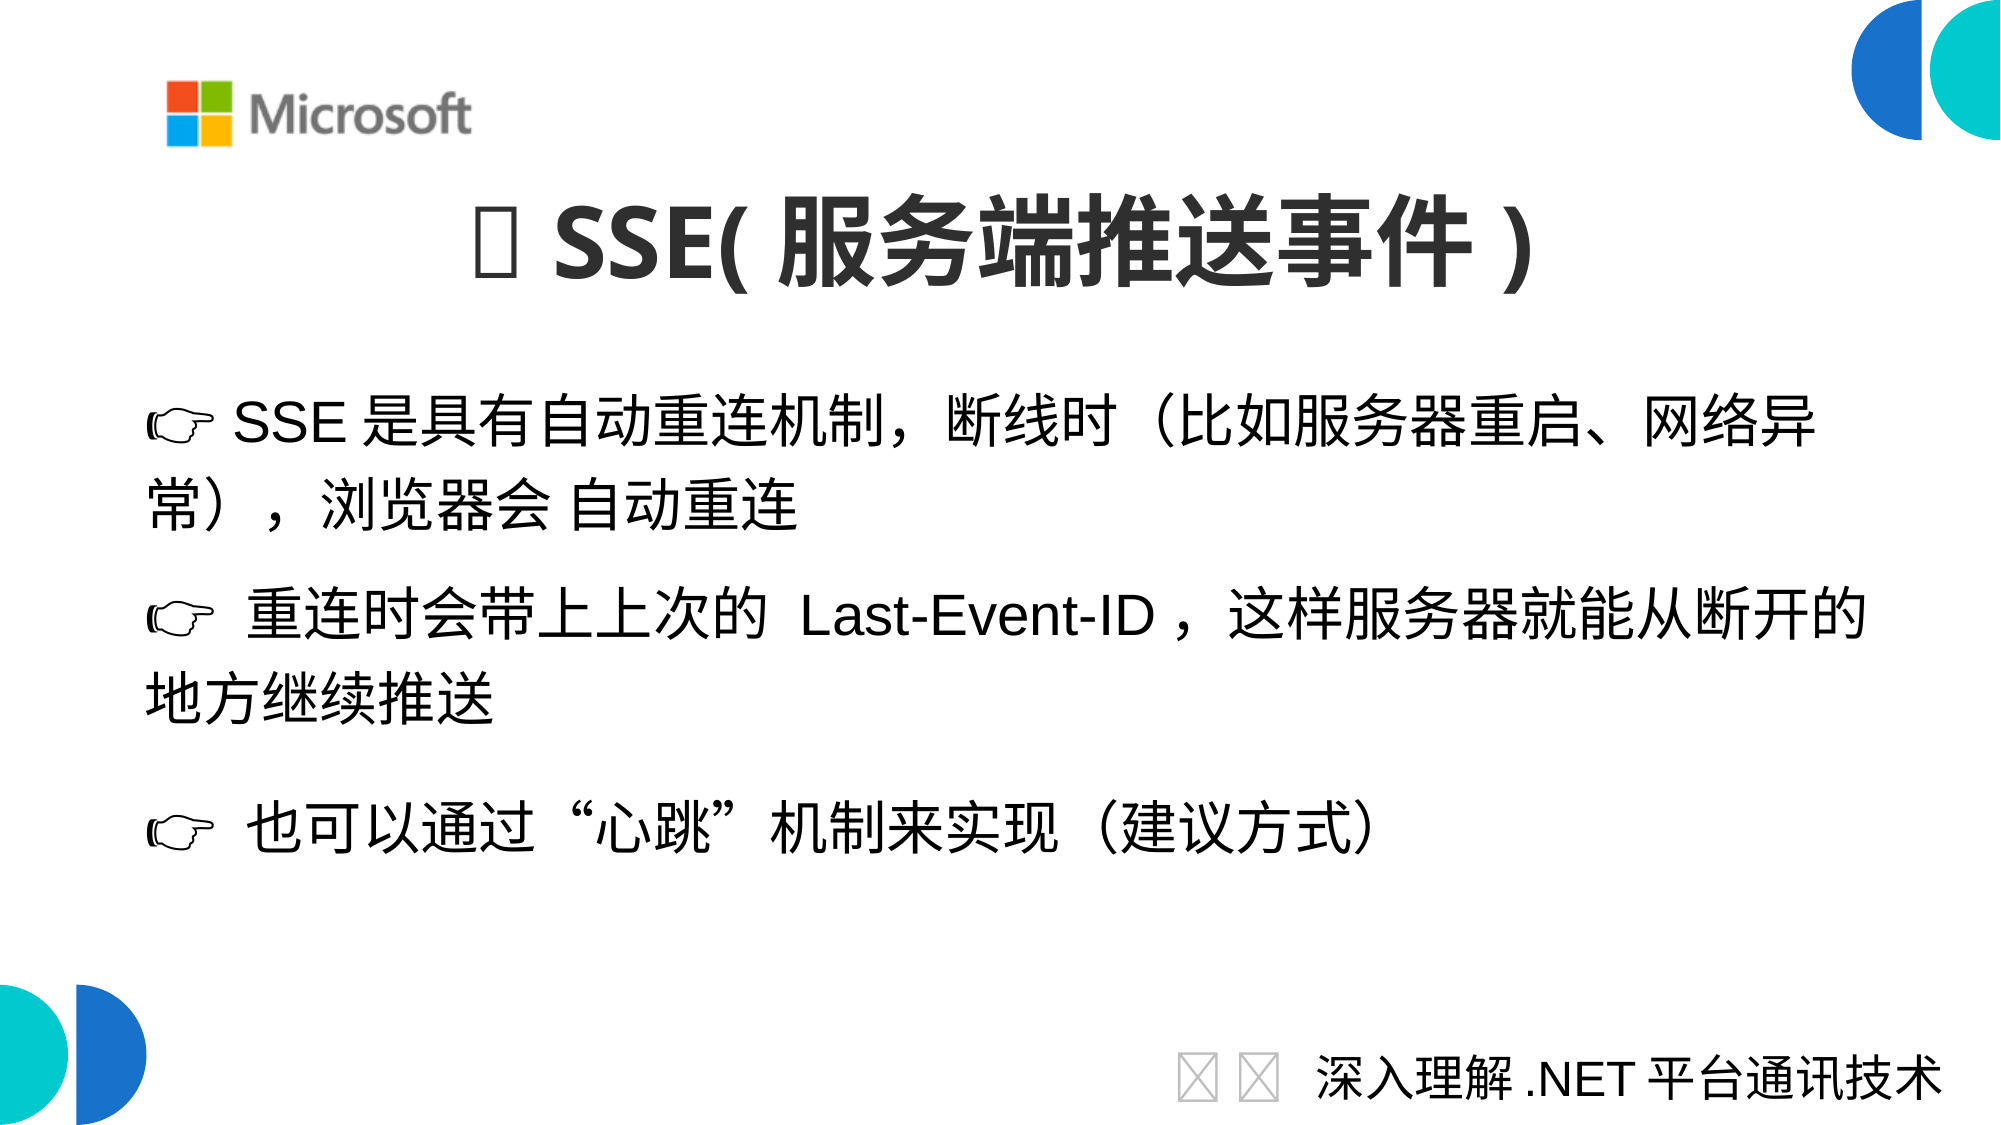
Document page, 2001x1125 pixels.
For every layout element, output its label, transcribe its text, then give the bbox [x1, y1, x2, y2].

text_box [1702, 6, 2001, 160]
text_box 👉 SSE是具有自动重连机制，断线时（比如服务器重启、网络异常），浏览器会 自动重连 👉 重连时会带上上次的 Last-Event-ID，这样服务器就能从断开的地方继续推送 👉 也可以通过“心跳”机制来实现（建议方式） [130, 367, 1894, 983]
subtitle 🚀 🚀 深入理解.NET平台通讯技术 [1173, 1046, 1952, 1107]
title 🚀 SSE(服务端推送事件) [138, 145, 1862, 332]
picture [85, 41, 552, 189]
